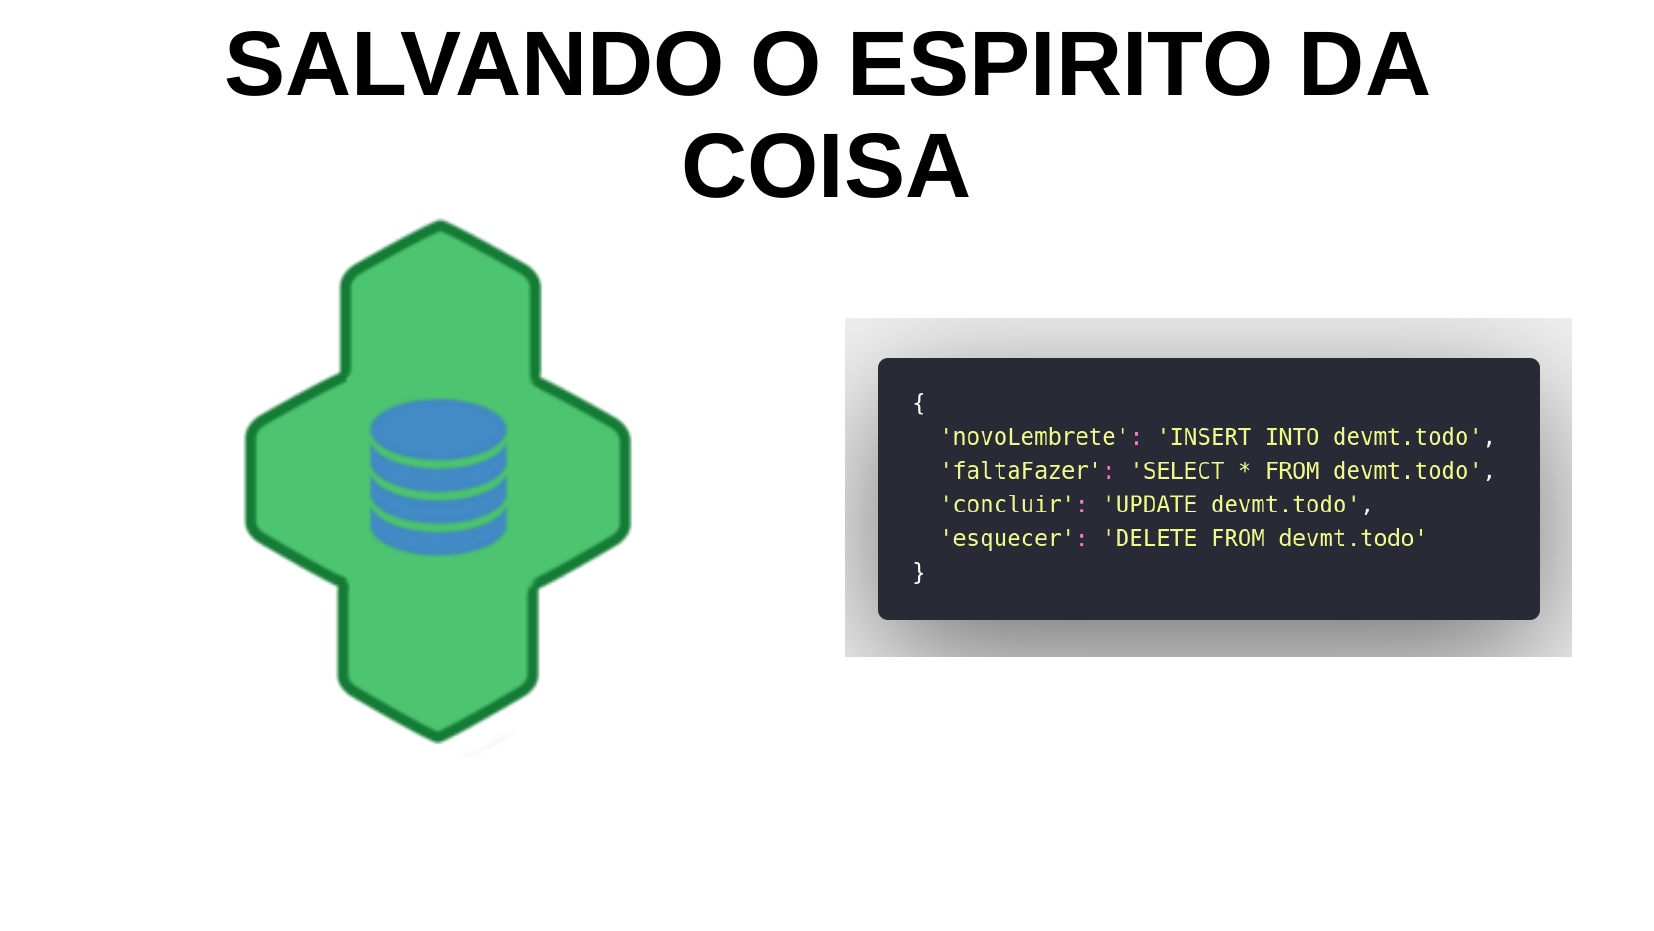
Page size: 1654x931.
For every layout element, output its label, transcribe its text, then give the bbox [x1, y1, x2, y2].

picture [845, 318, 1572, 657]
picture [237, 217, 655, 758]
title SALVANDO O ESPIRITO DA COISA [82, 12, 1571, 218]
